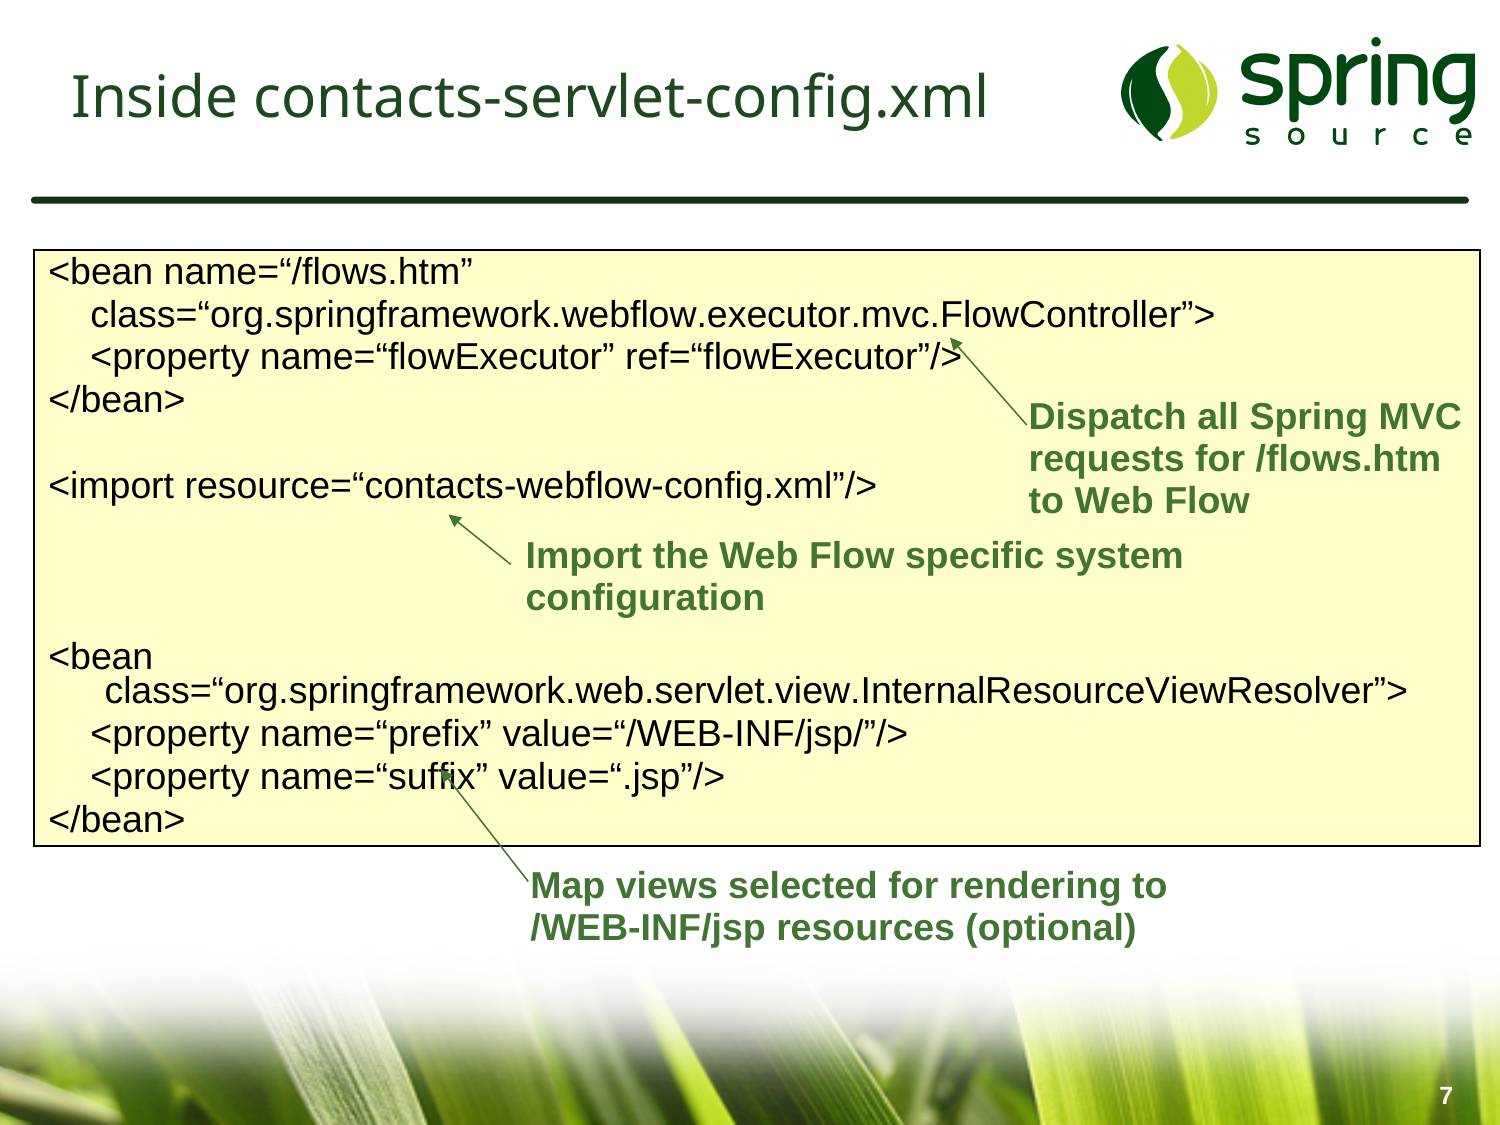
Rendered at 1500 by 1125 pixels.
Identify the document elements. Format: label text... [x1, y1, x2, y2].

text_box Dispatch all Spring MVC requests for /flows.htm to Web Flow [1013, 387, 1488, 529]
text_box <bean name=“/flows.htm” class=“org.springframework.webflow.executor.mvc.FlowController”> <property name=“flowExecutor” ref=“flowExecutor”/> </bean> <import resource=“contacts-webflow-config.xml”/> <bean class=“org.springframework.web.servlet.view.InternalResourceViewResolver”> <property name=“prefix” value=“/WEB-INF/jsp/”/> <property name=“suffix” value=“.jsp”/> </bean> [33, 249, 1480, 846]
text_box Import the Web Flow specific system configuration [510, 526, 1311, 627]
picture [1121, 37, 1475, 145]
text_box Map views selected for rendering to /WEB-INF/jsp resources (optional) [515, 856, 1316, 956]
picture [0, 944, 1500, 1125]
title Inside contacts-servlet-config.xml [56, 13, 1089, 176]
